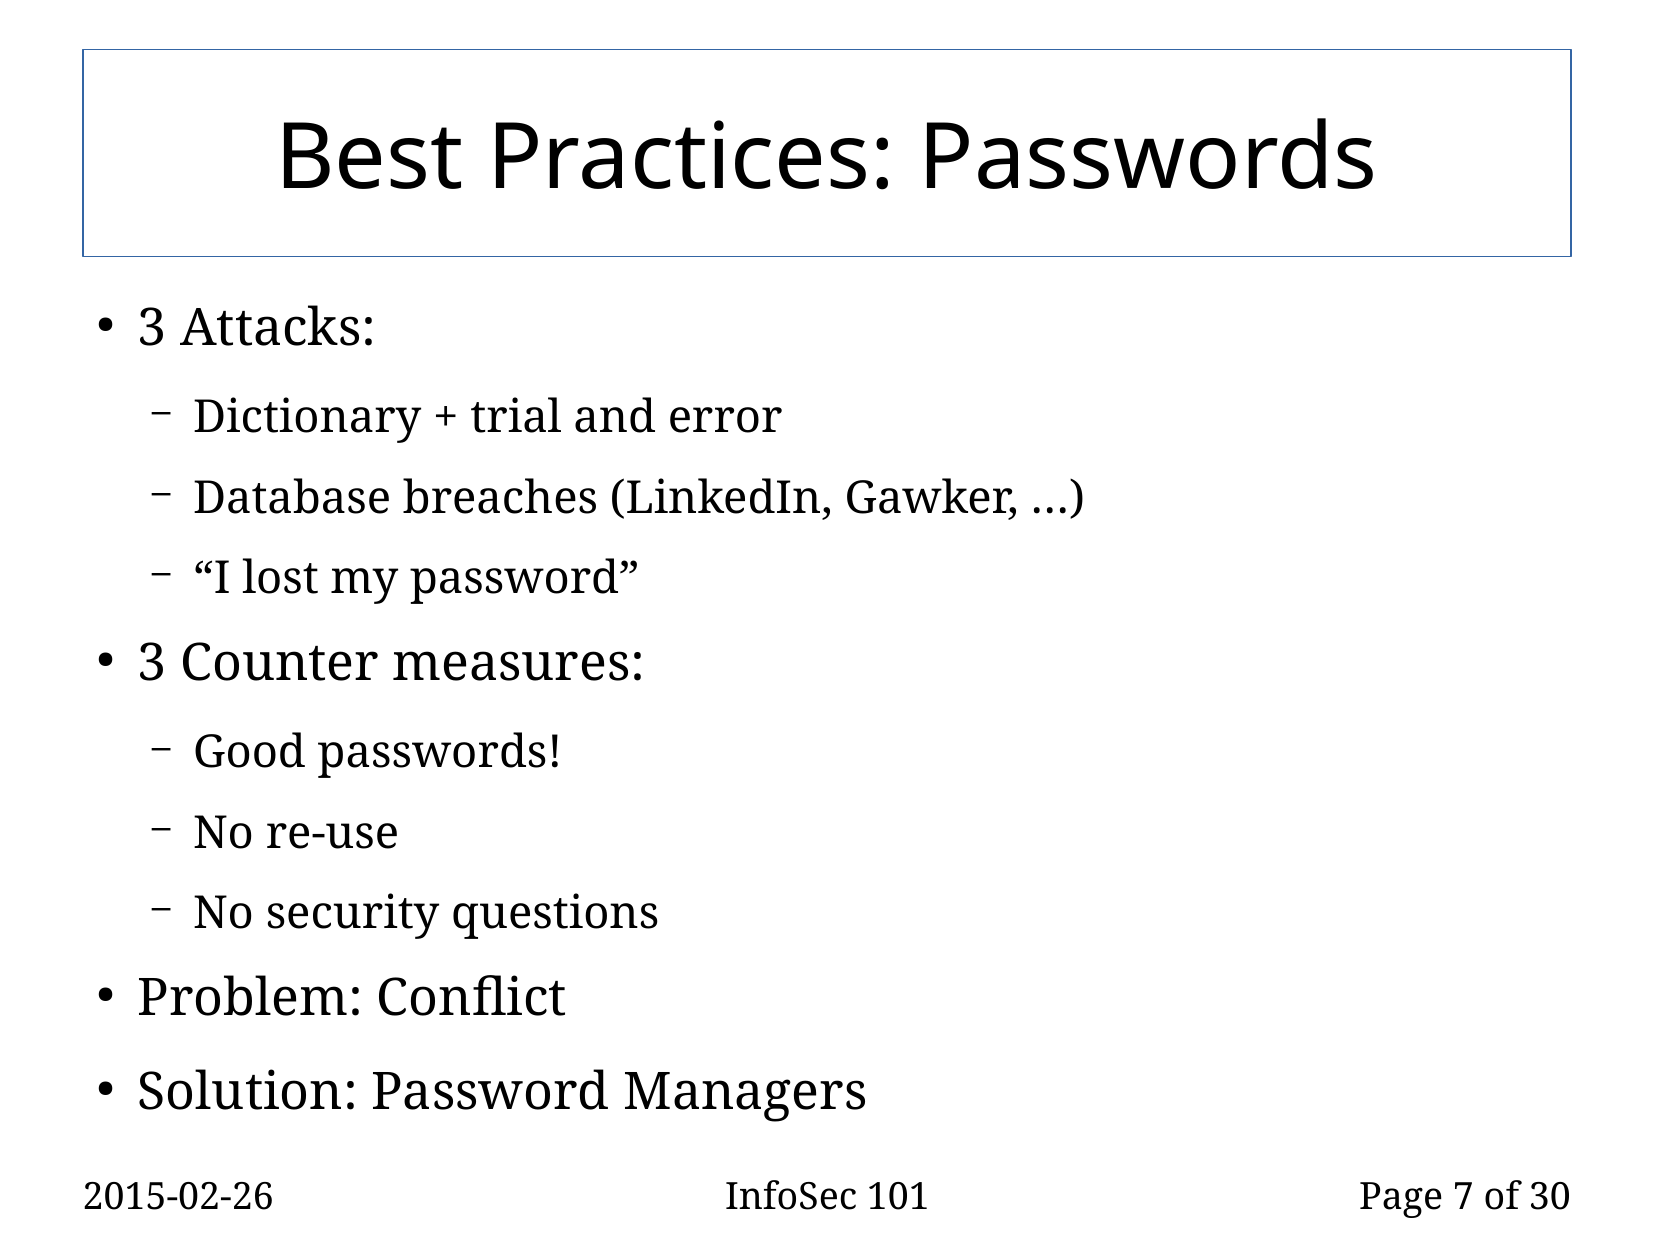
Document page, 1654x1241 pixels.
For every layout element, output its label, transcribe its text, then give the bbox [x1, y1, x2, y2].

list 3 Attacks: Dictionary + trial and error Database breaches (LinkedIn, Gawker, …) “I lost my password” 3 Counter measures: Good passwords! No re-use No security questions Problem: Conflict Solution: Password Managers [82, 290, 1571, 1126]
title Best Practices: Passwords [82, 49, 1571, 257]
